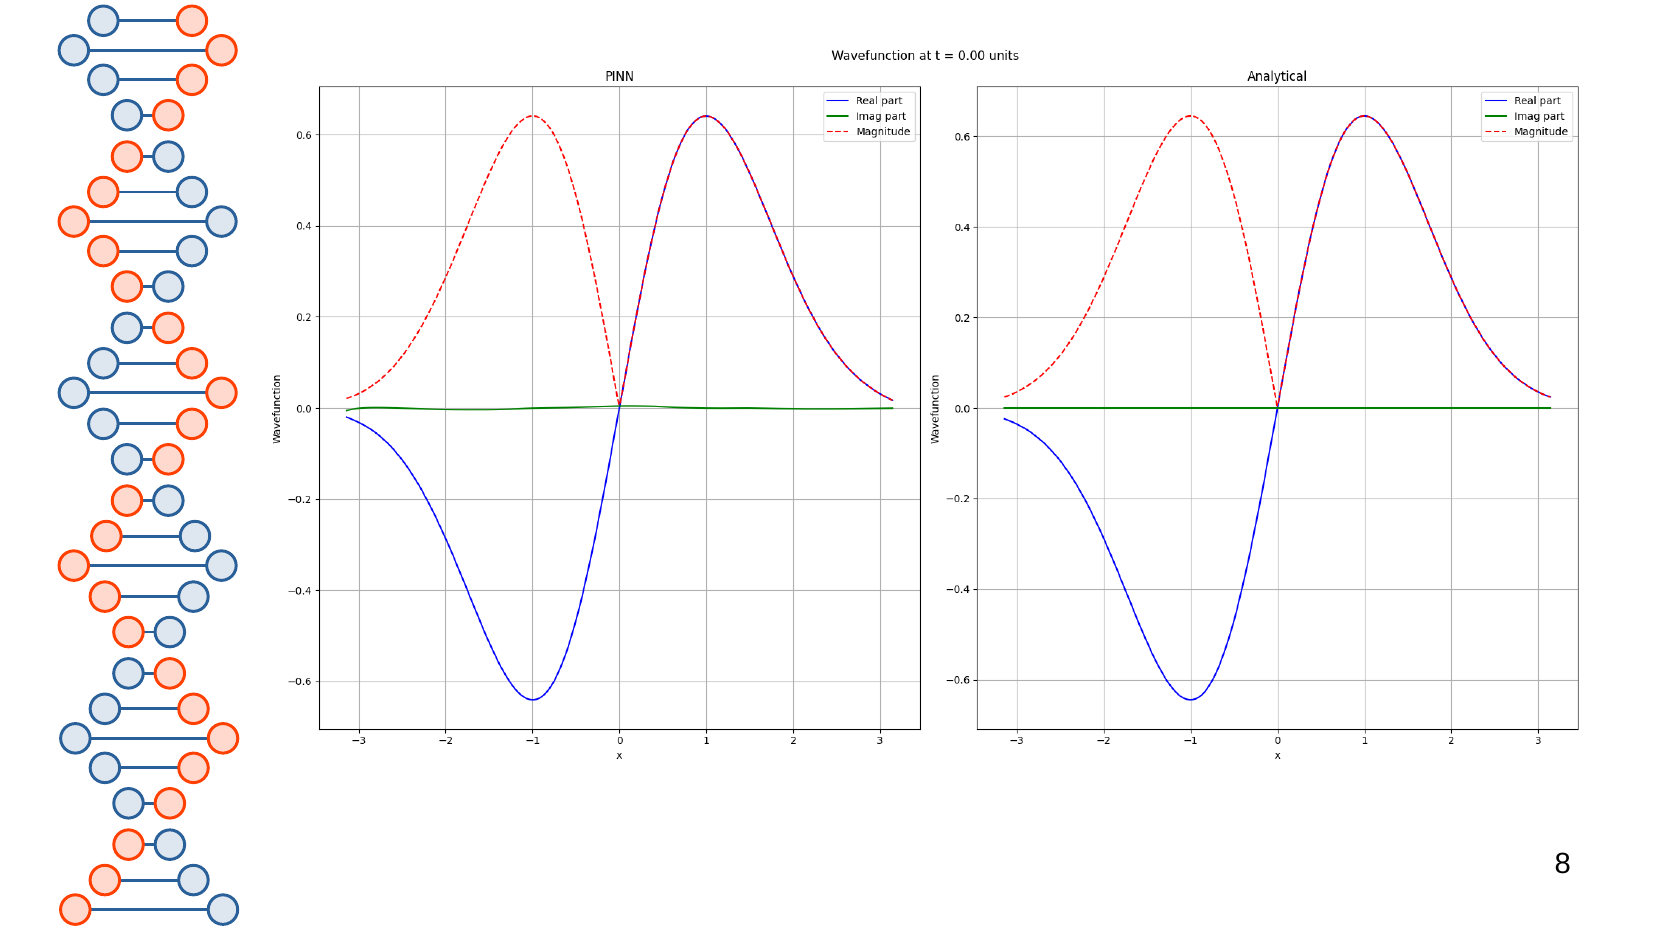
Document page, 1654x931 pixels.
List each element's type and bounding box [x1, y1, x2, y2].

picture [265, 42, 1584, 768]
